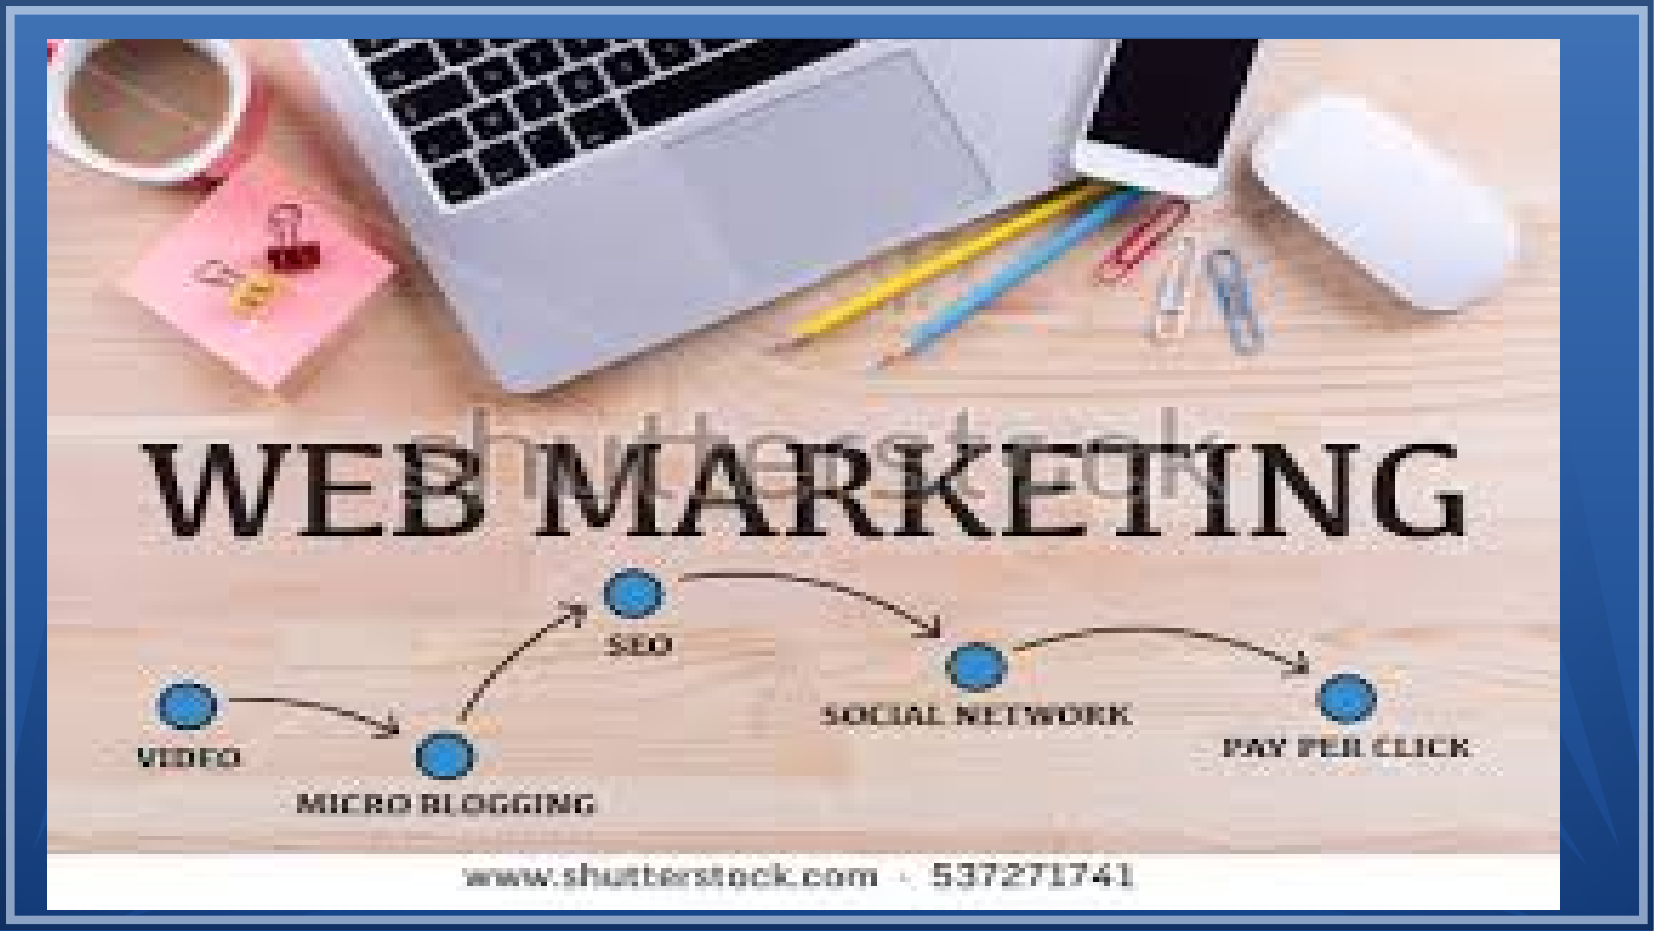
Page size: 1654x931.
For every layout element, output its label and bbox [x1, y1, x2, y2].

picture [47, 39, 1560, 910]
